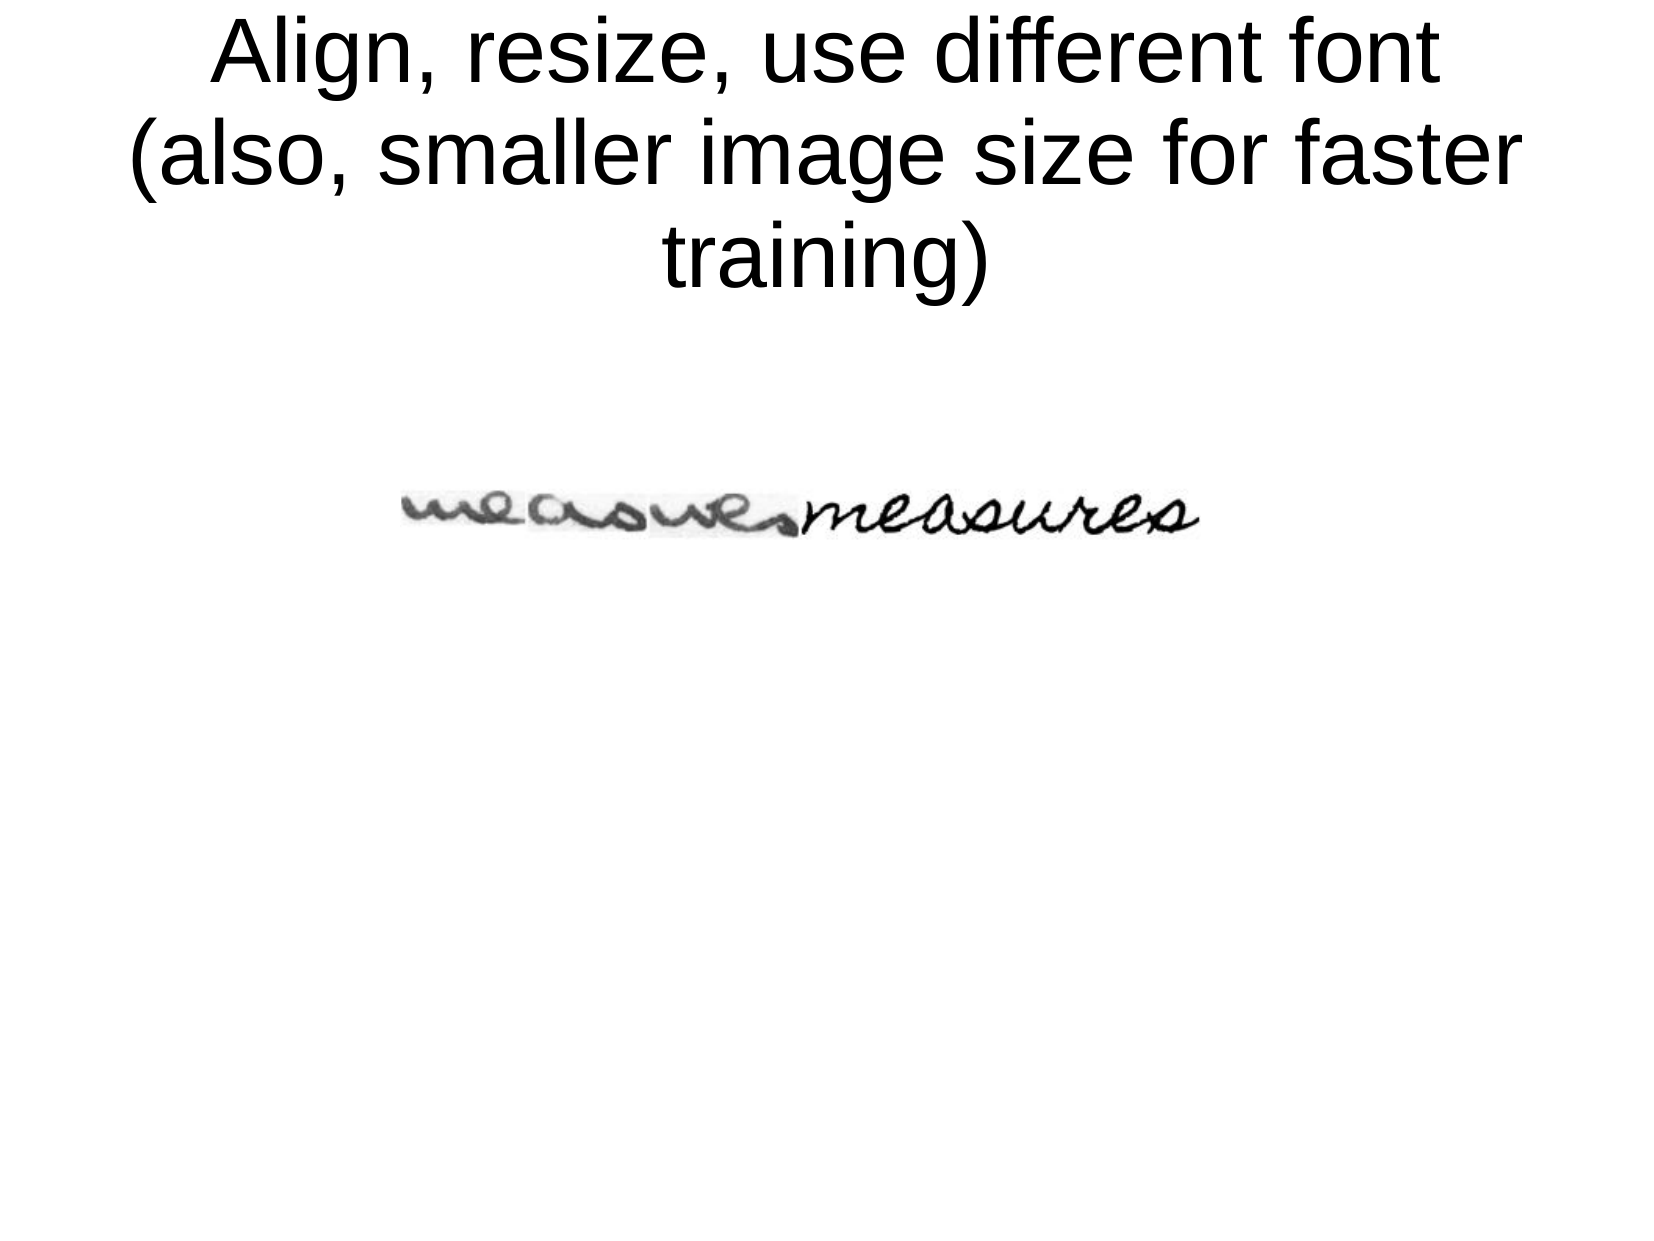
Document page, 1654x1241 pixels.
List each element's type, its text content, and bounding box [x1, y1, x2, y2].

picture [400, 464, 1201, 565]
title Align, resize, use different font (also, smaller image size for faster training) [82, 0, 1571, 307]
